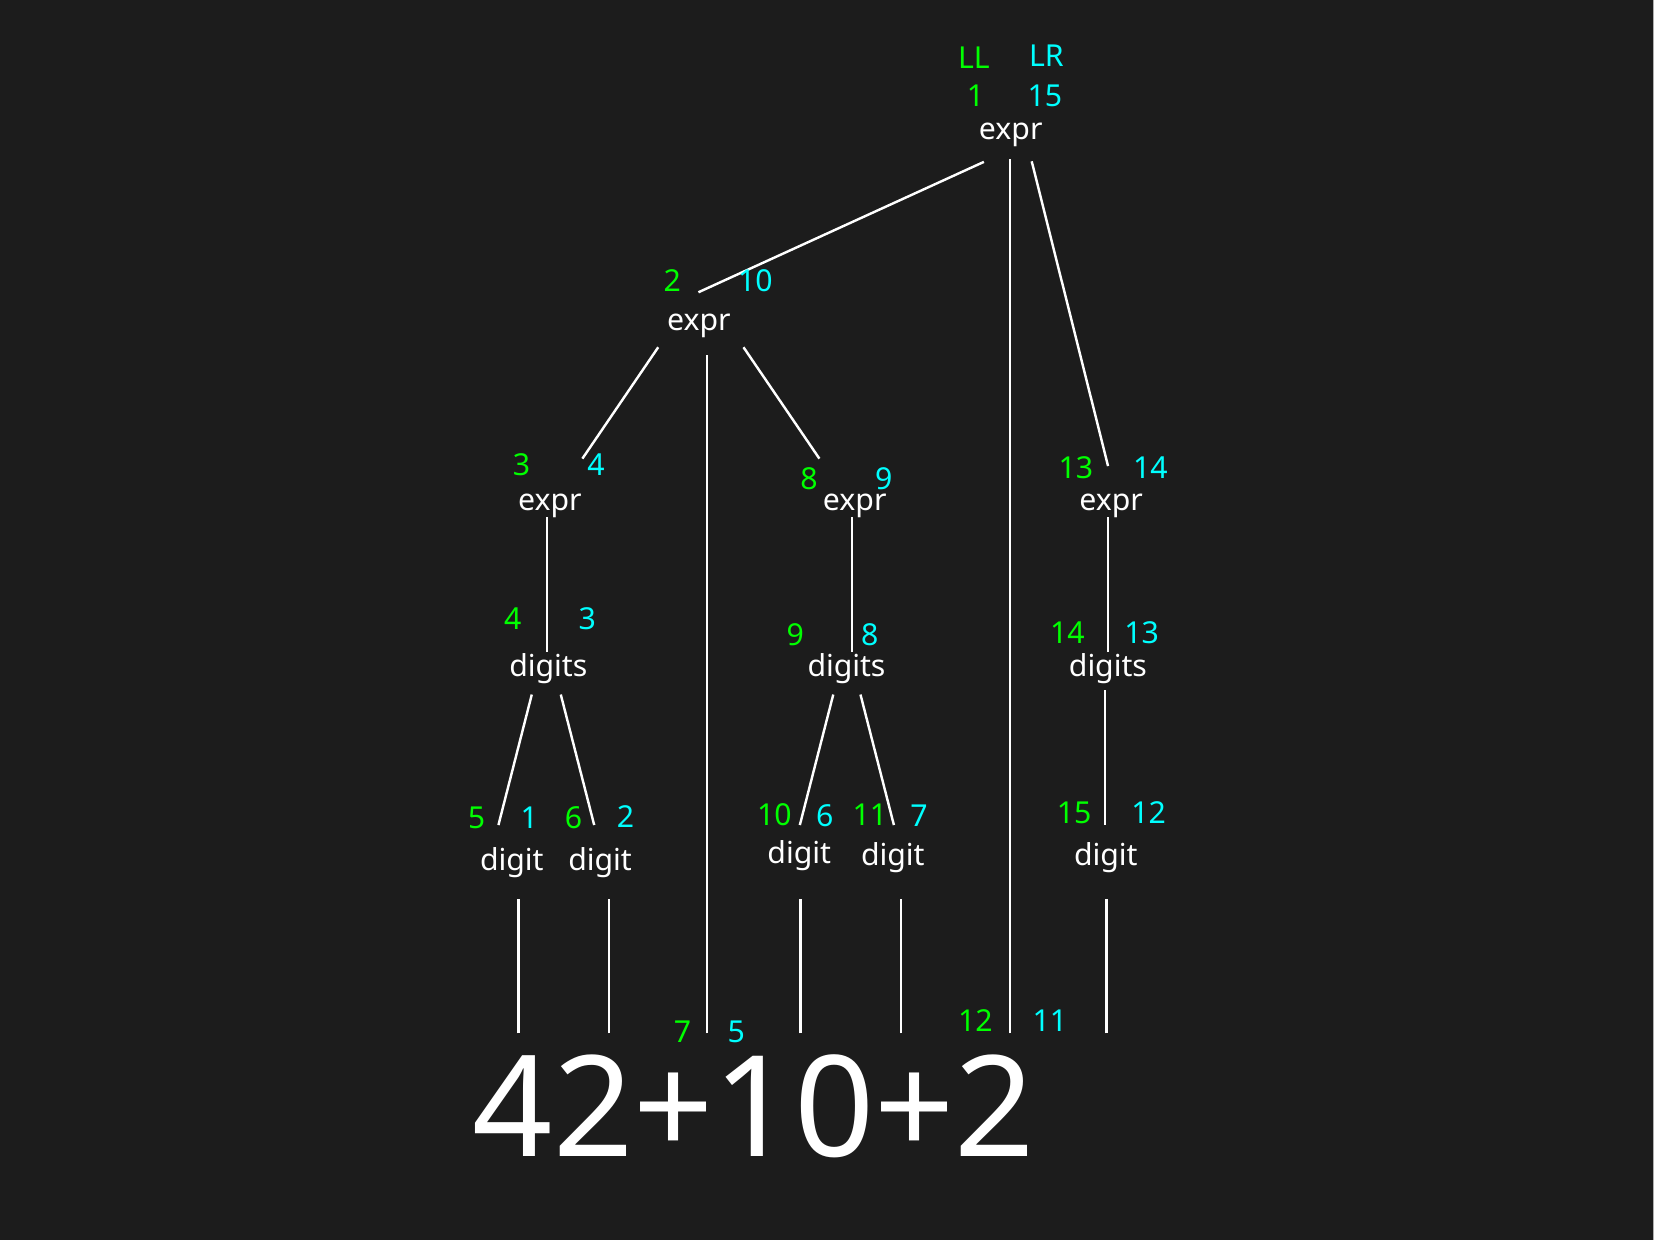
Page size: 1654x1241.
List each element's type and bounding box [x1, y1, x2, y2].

picture [470, 44, 1171, 1159]
